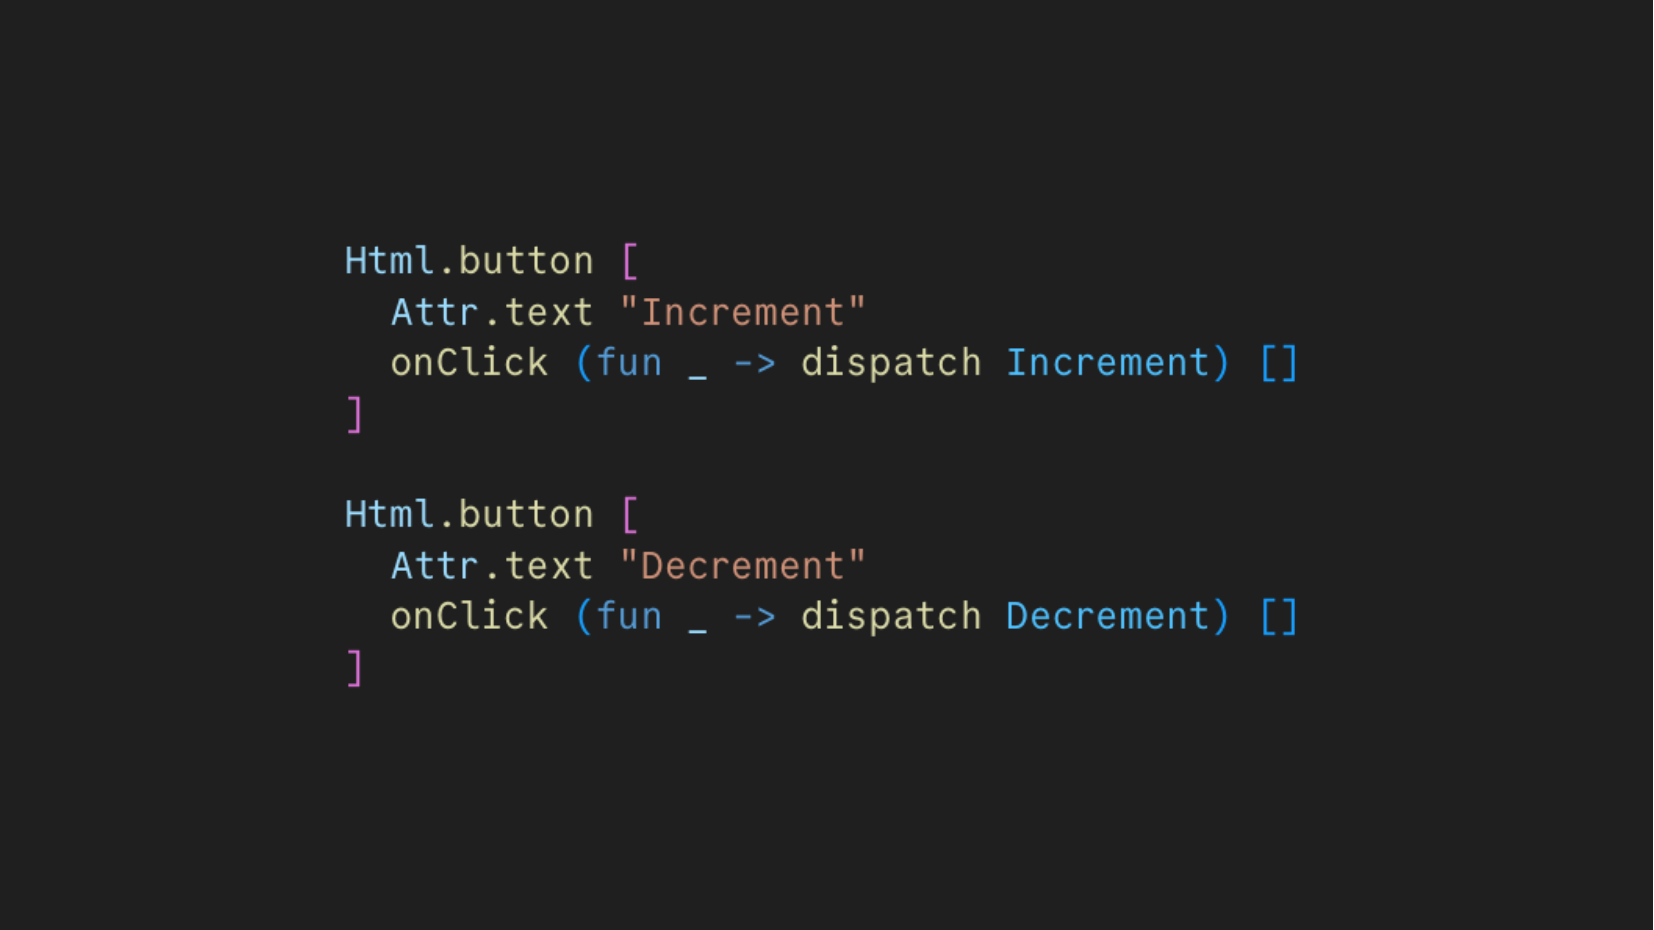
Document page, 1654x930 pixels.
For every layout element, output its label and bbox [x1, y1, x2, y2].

picture [322, 225, 1331, 704]
